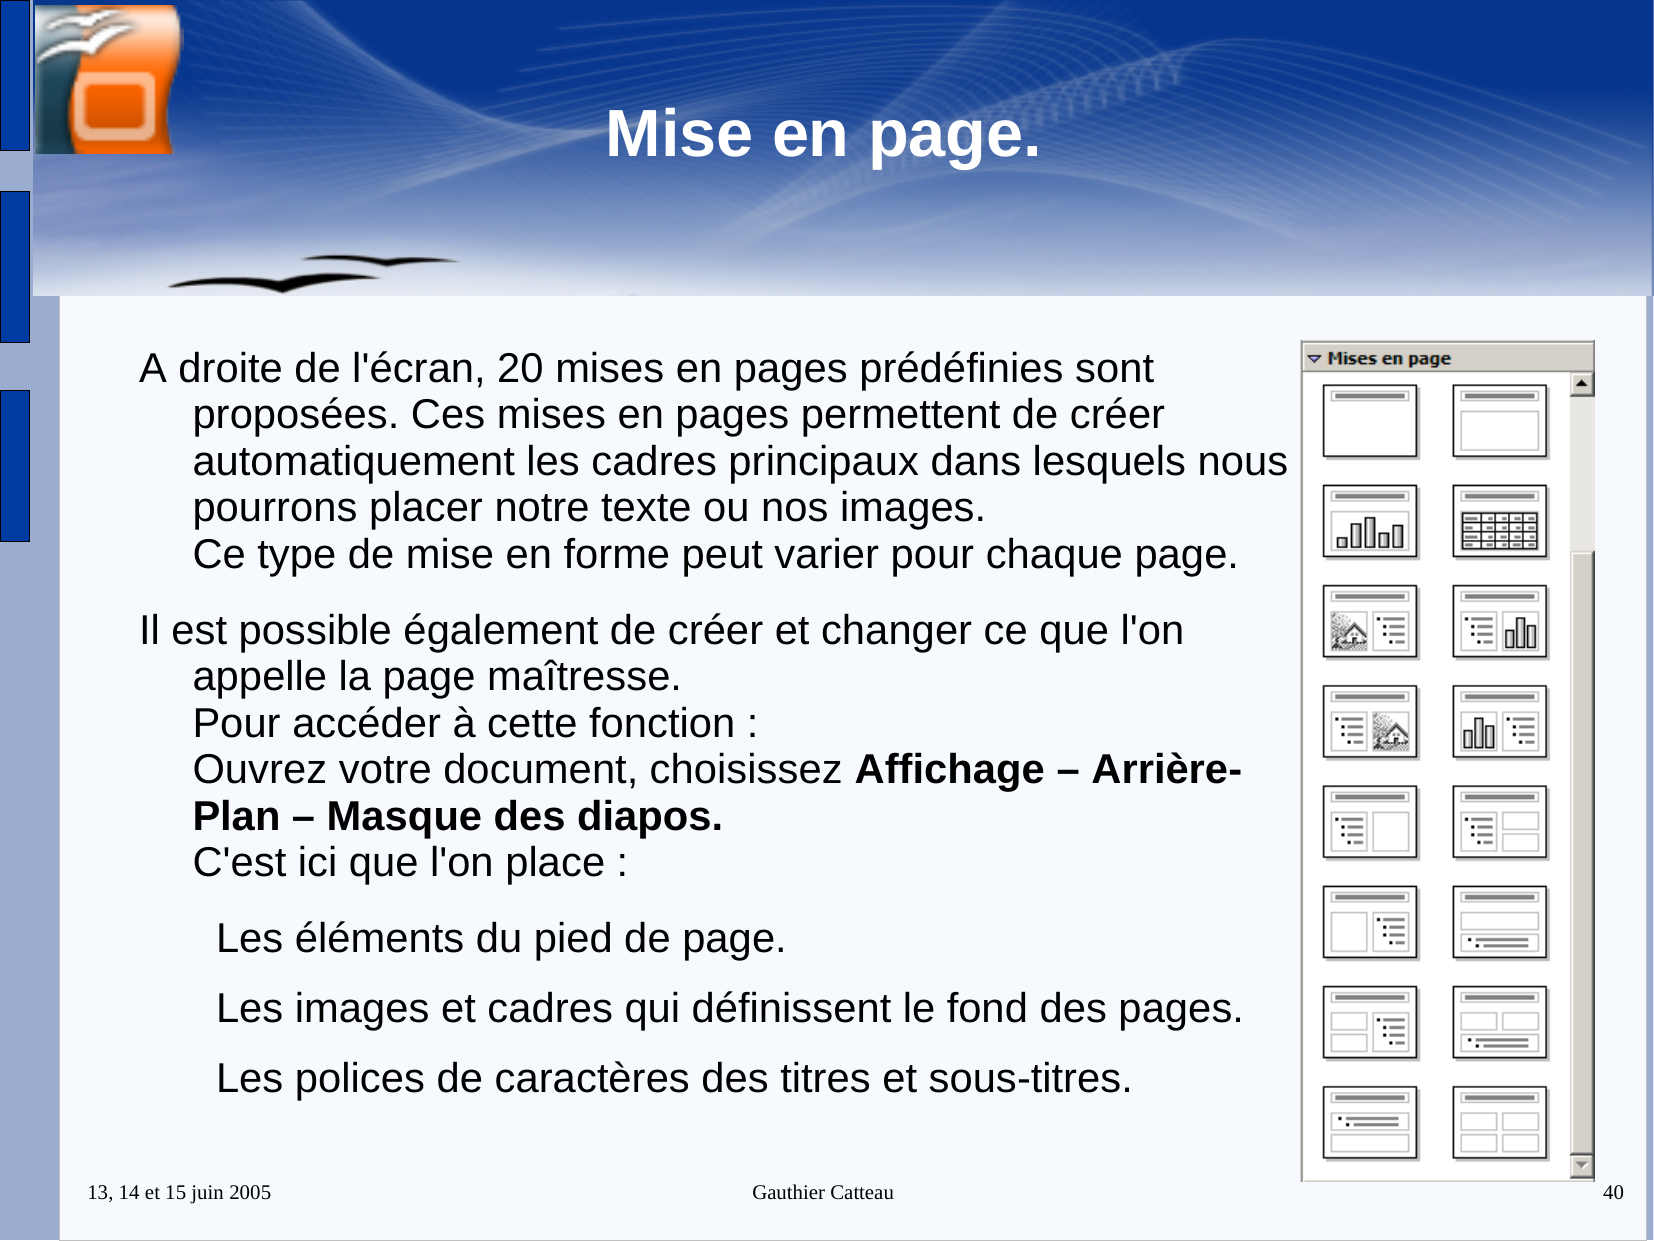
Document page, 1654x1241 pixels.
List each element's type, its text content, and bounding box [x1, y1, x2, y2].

list A droite de l'écran, 20 mises en pages prédéfinies sont proposées. Ces mises en pages permettent de créer automatiquement les cadres principaux dans lesquels nous pourrons placer notre texte ou nos images. Ce type de mise en forme peut varier pour chaque page. Il est possible également de créer et changer ce que l'on appelle la page maîtresse. Pour accéder à cette fonction : Ouvrez votre document, choisissez Affichage – Arrière-Plan – Masque des diapos. C'est ici que l'on place : Les éléments du pied de page. Les images et cadres qui définissent le fond des pages. Les polices de caractères des titres et sous-titres. [121, 344, 1300, 1182]
picture [1300, 340, 1595, 1182]
picture [33, 0, 1654, 296]
title Mise en page. [118, 29, 1531, 237]
